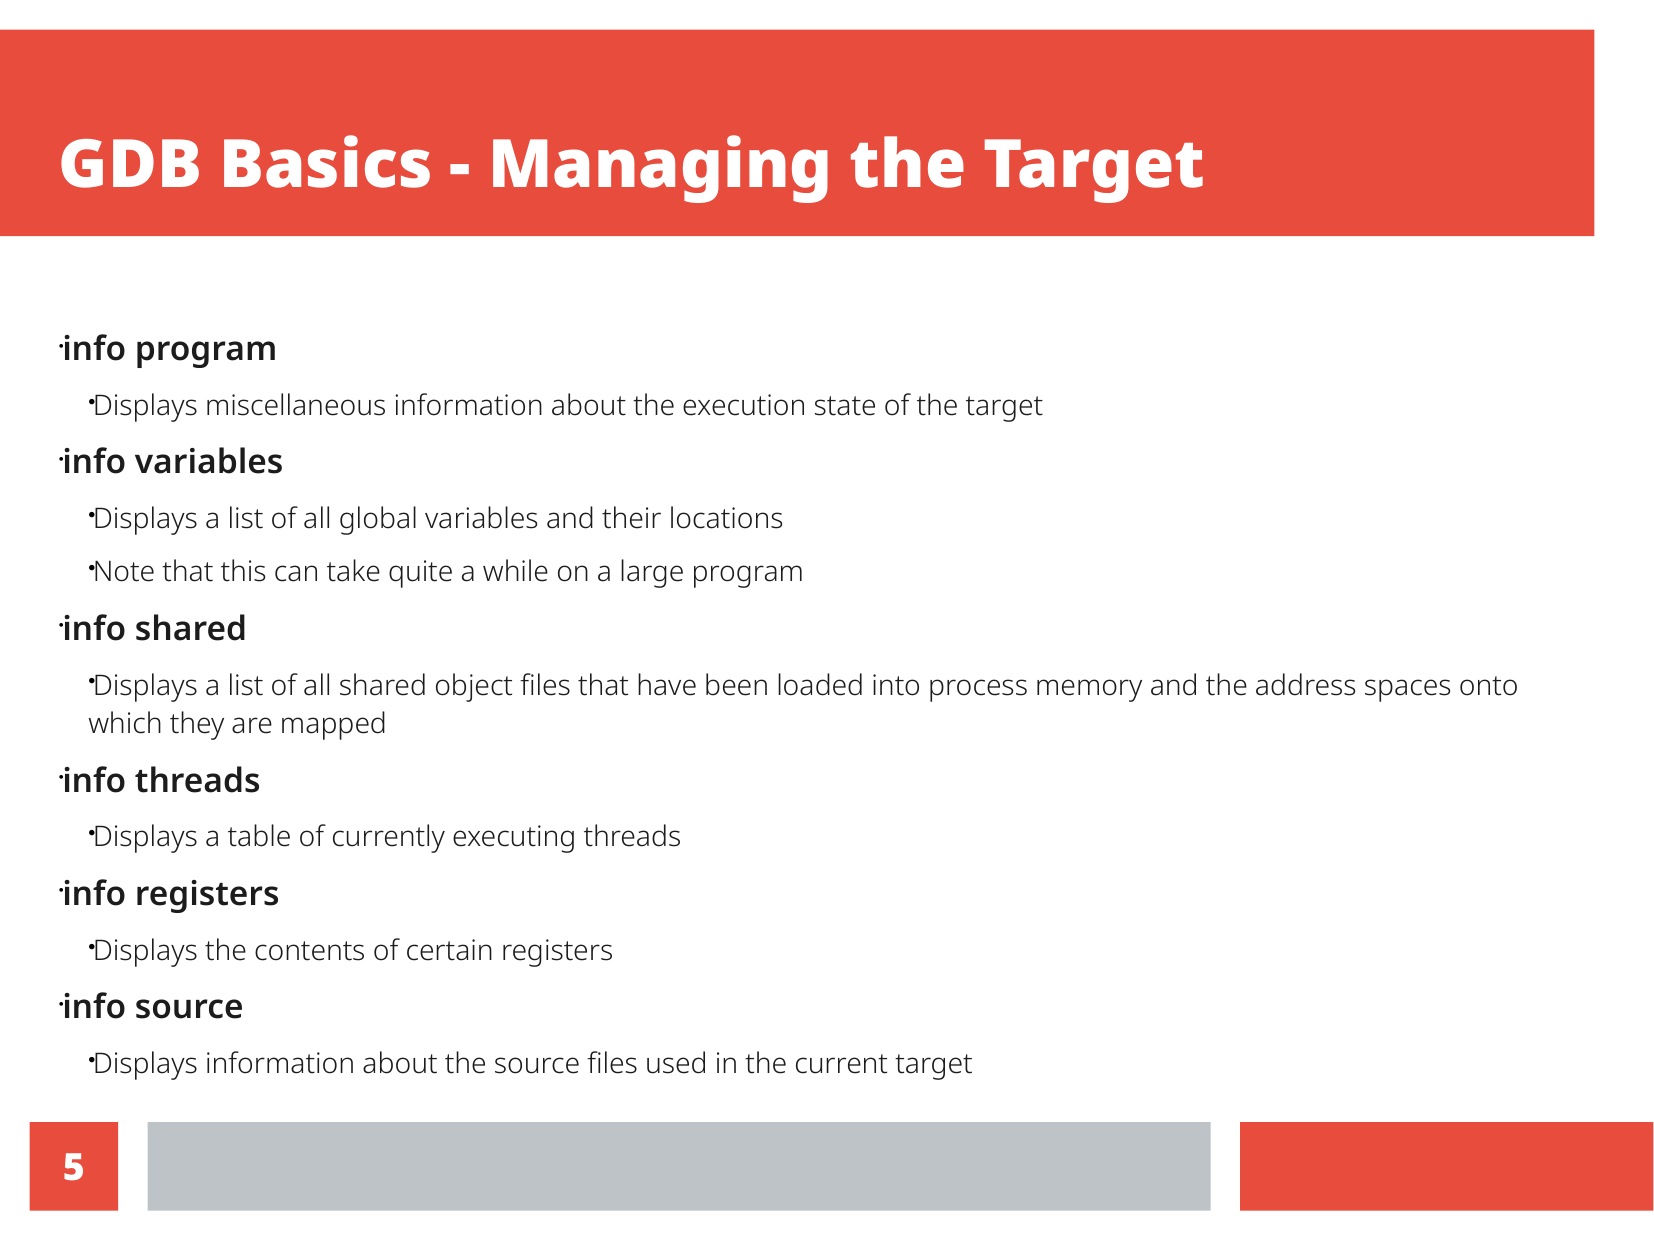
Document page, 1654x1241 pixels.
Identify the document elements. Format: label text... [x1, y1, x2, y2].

title GDB Basics - Managing the Target [59, 59, 1595, 207]
list info program Displays miscellaneous information about the execution state of the target info variables Displays a list of all global variables and their locations Note that this can take quite a while on a large program info shared Displays a list of all shared object files that have been loaded into process memory and the address spaces onto which they are mapped info threads Displays a table of currently executing threads info registers Displays the contents of certain registers info source Displays information about the source files used in the current target [59, 324, 1565, 1093]
